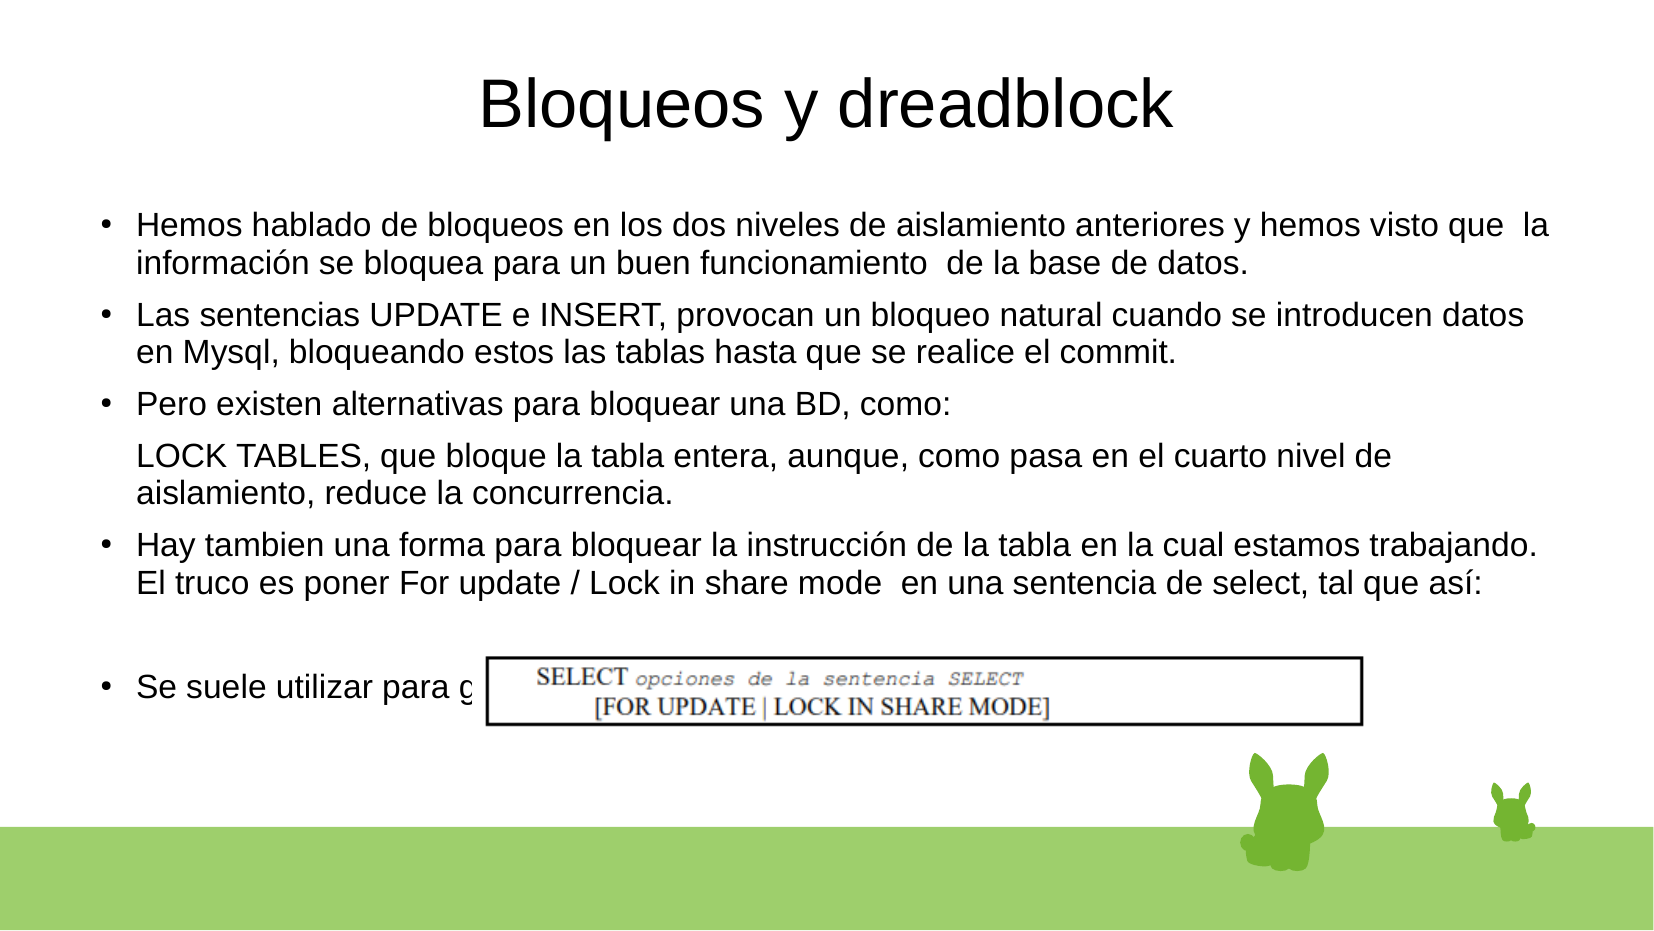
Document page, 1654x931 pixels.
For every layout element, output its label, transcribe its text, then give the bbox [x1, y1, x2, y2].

title Bloqueos y dreadblock [88, 29, 1565, 178]
list Hemos hablado de bloqueos en los dos niveles de aislamiento anteriores y hemos visto que la información se bloquea para un buen funcionamiento de la base de datos. Las sentencias UPDATE e INSERT, provocan un bloqueo natural cuando se introducen datos en Mysql, bloqueando estos las tablas hasta que se realice el commit. Pero existen alternativas para bloquear una BD, como: LOCK TABLES, que bloque la tabla entera, aunque, como pasa en el cuarto nivel de aislamiento, reduce la concurrencia. Hay tambien una forma para bloquear la instrucción de la tabla en la cual estamos trabajando. El truco es poner For update / Lock in share mode en una sentencia de select, tal que así: Se suele utilizar para garantizar la integridad referencial de los datos. [88, 206, 1565, 739]
picture [472, 636, 1387, 739]
